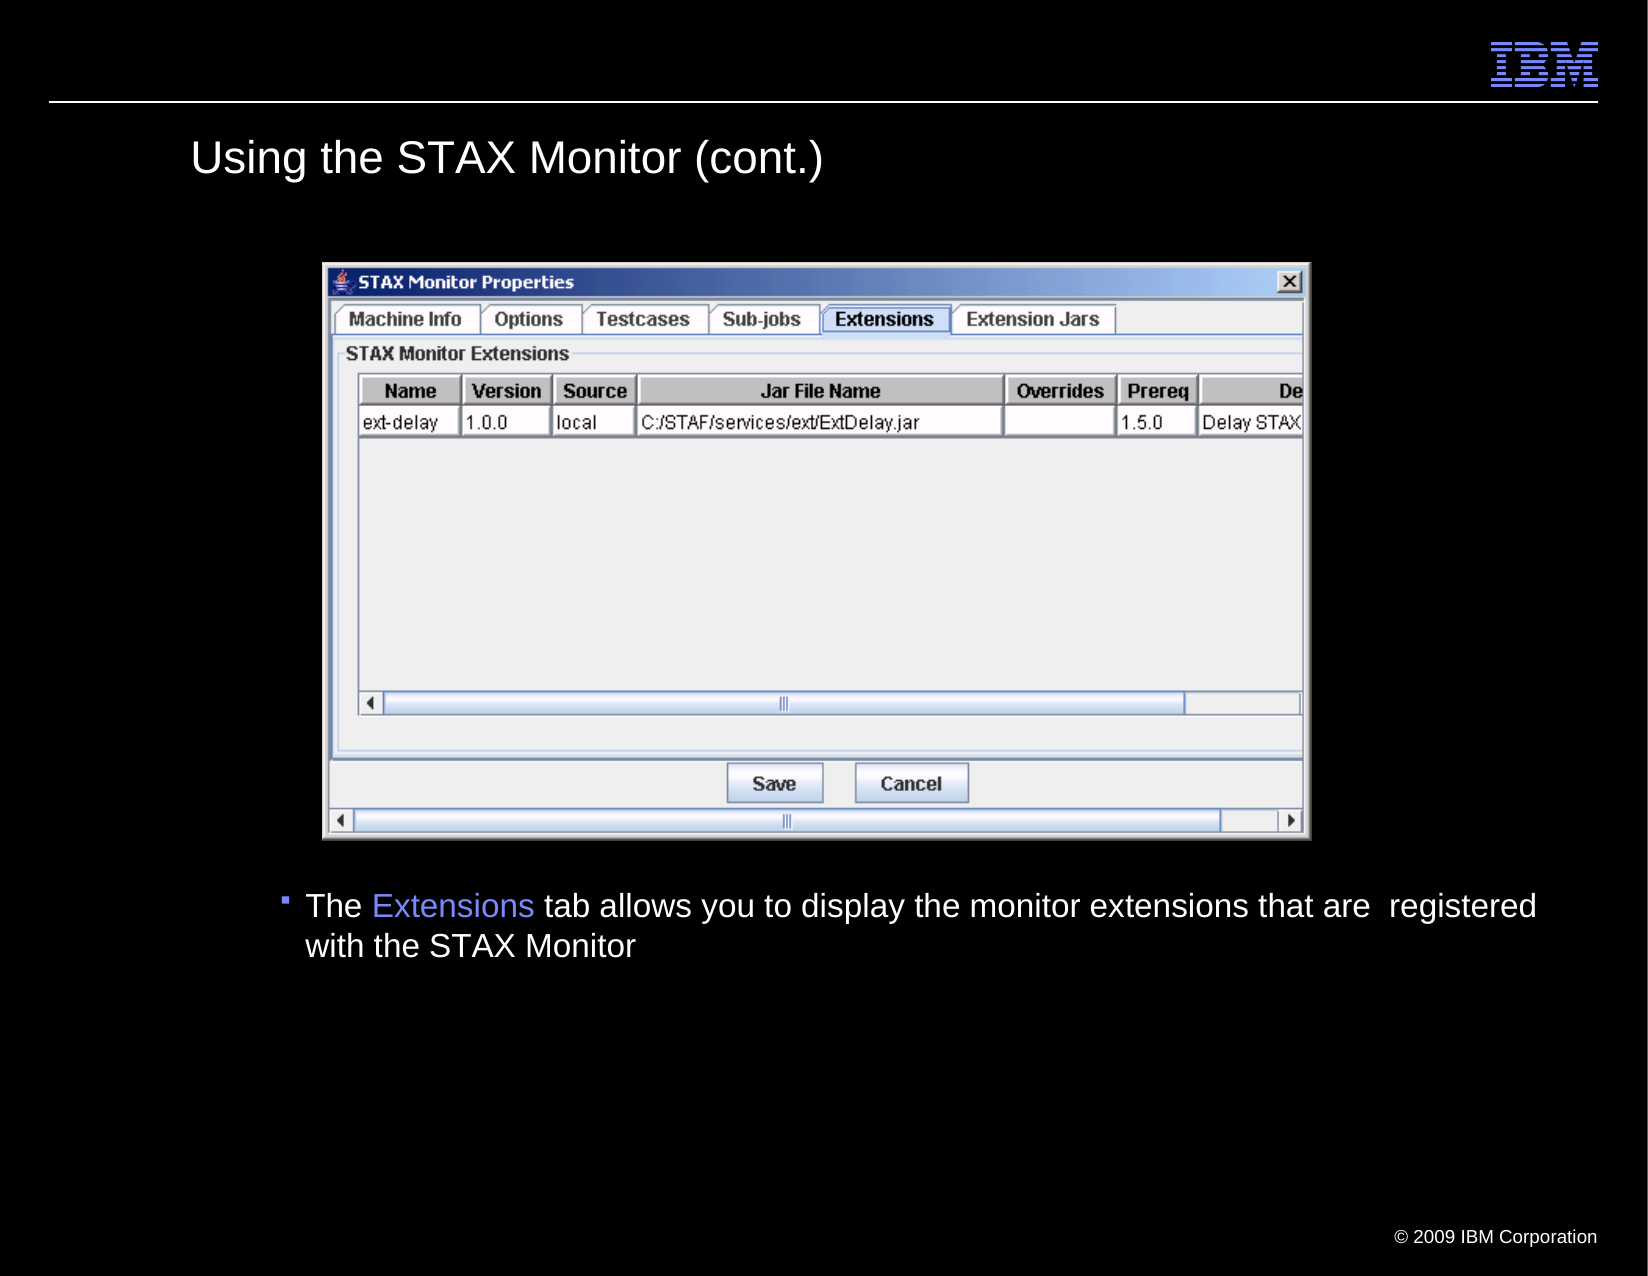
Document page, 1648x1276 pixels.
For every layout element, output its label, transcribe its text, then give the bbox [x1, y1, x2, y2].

title Using the STAX Monitor (cont.) [173, 125, 1648, 219]
picture [1491, 42, 1598, 87]
text_box The Extensions tab allows you to display the monitor extensions that are registered with the STAX Monitor [219, 219, 1570, 965]
picture [322, 262, 1312, 841]
